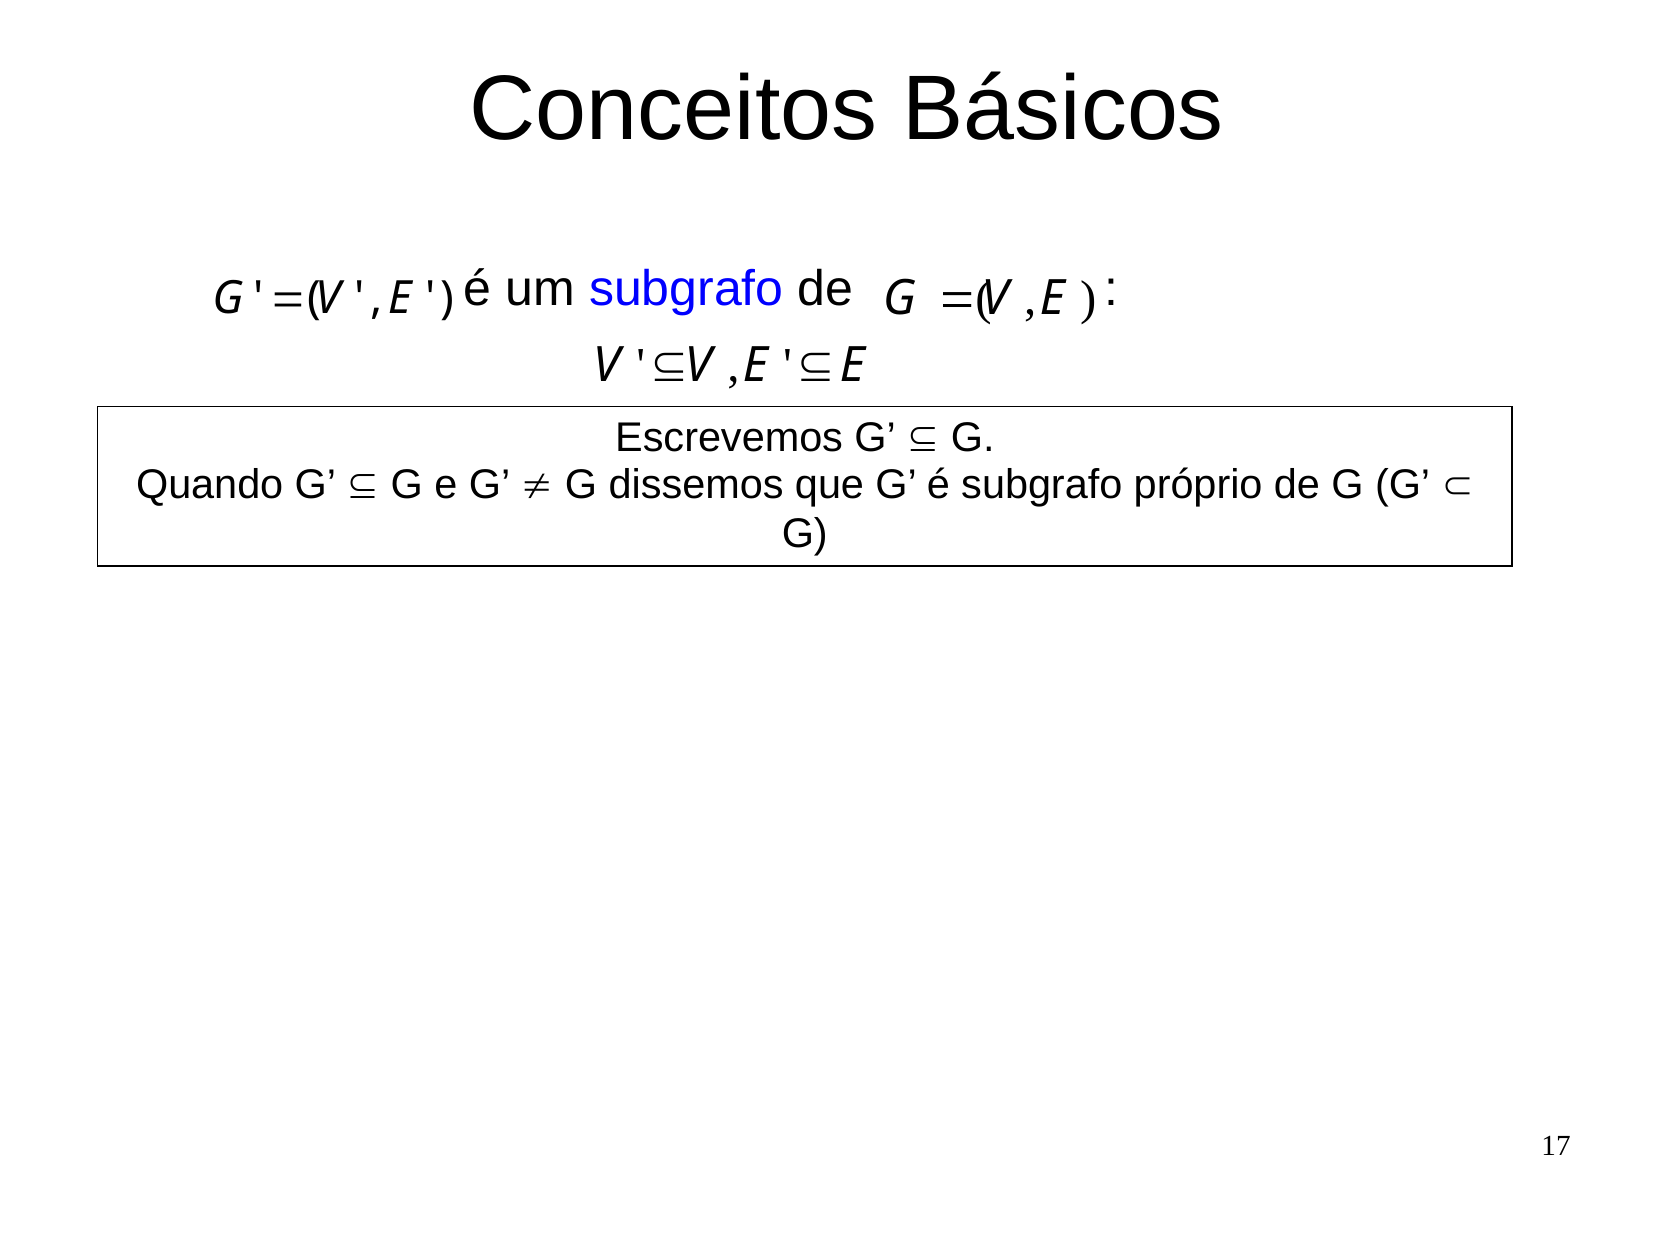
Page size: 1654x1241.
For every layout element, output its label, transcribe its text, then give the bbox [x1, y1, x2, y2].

chart [597, 336, 887, 402]
title Conceitos Básicos [261, 42, 1433, 173]
text_box Escrevemos G’  G. Quando G’  G e G’  G dissemos que G’ é subgrafo próprio de G (G’  G)‏ [97, 406, 1513, 566]
chart [880, 269, 1105, 335]
list é um subgrafo de : [169, 261, 1451, 406]
chart [210, 267, 467, 333]
